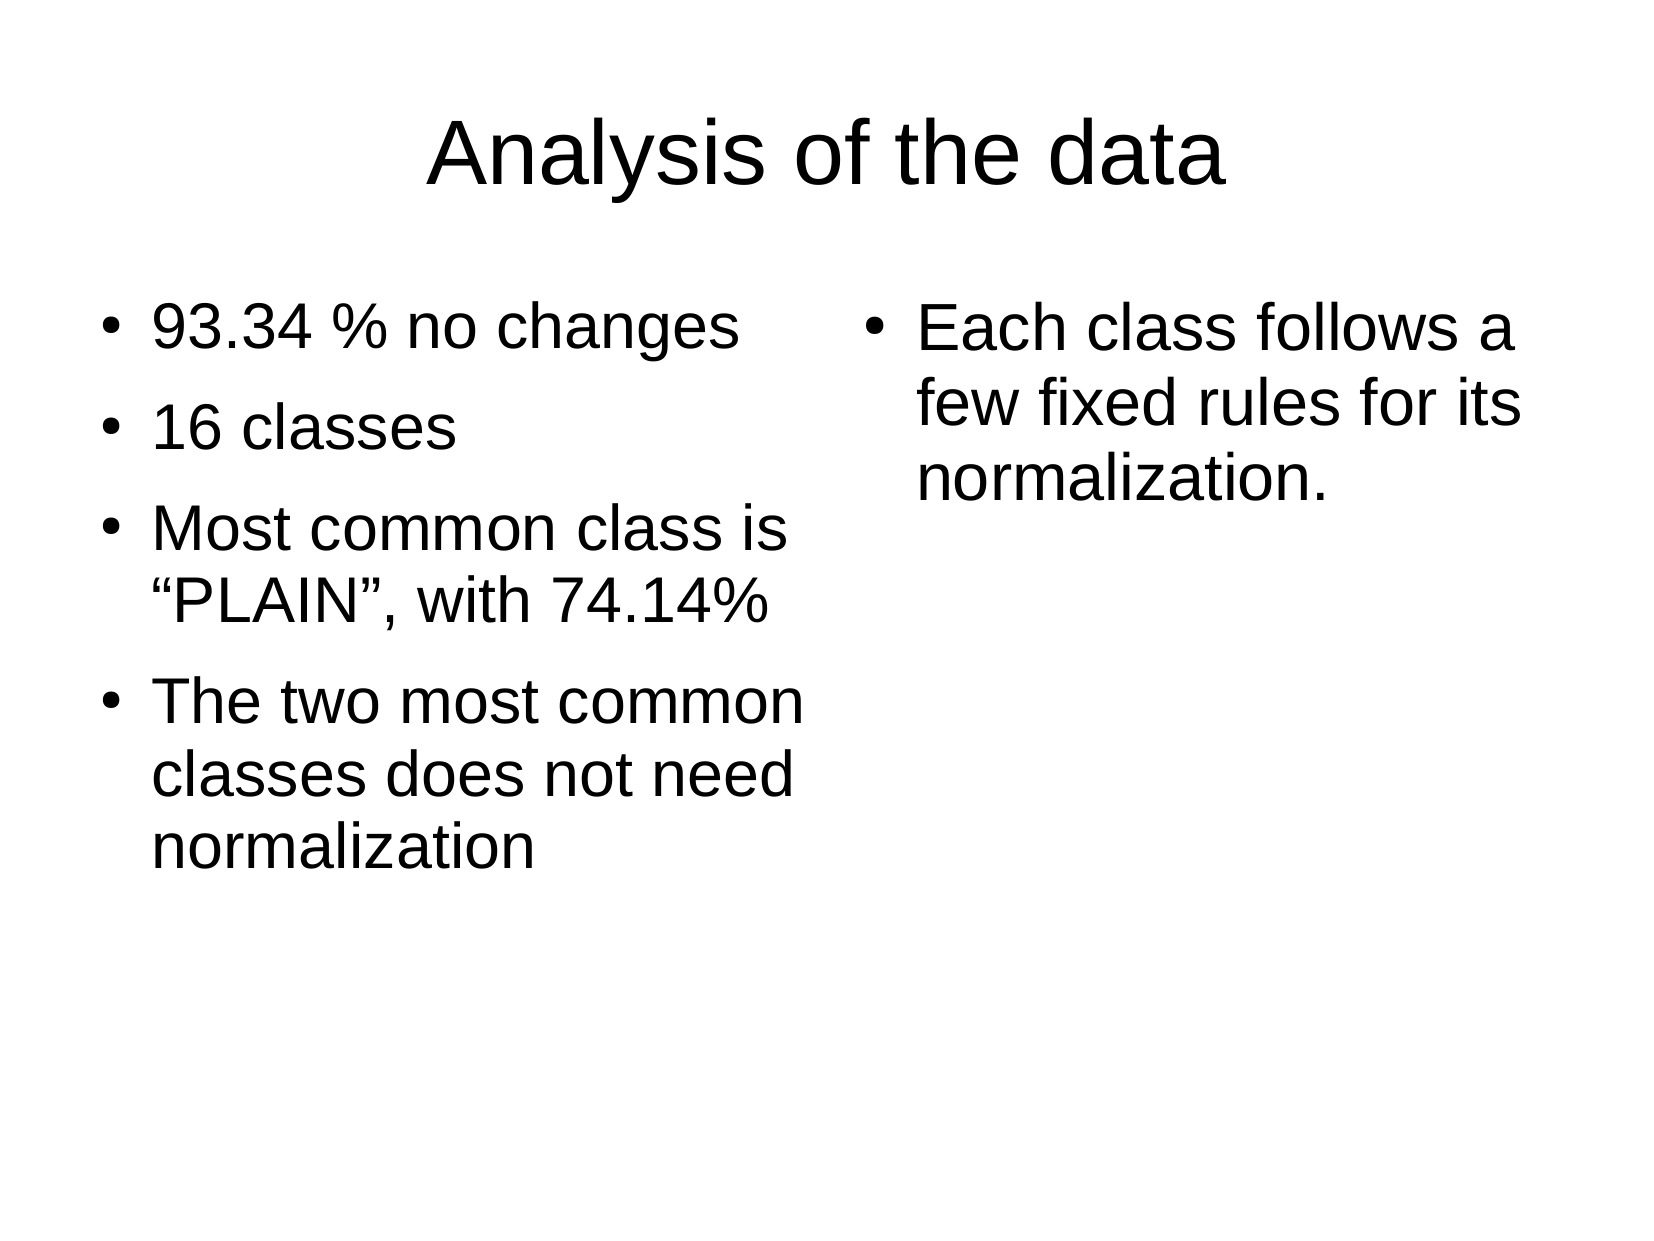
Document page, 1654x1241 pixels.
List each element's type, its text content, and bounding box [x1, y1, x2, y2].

title Analysis of the data [82, 49, 1571, 257]
list 93.34 % no changes 16 classes Most common class is “PLAIN”, with 74.14% The two most common classes does not need normalization [82, 290, 809, 1010]
list Each class follows a few fixed rules for its normalization. [845, 290, 1572, 1010]
